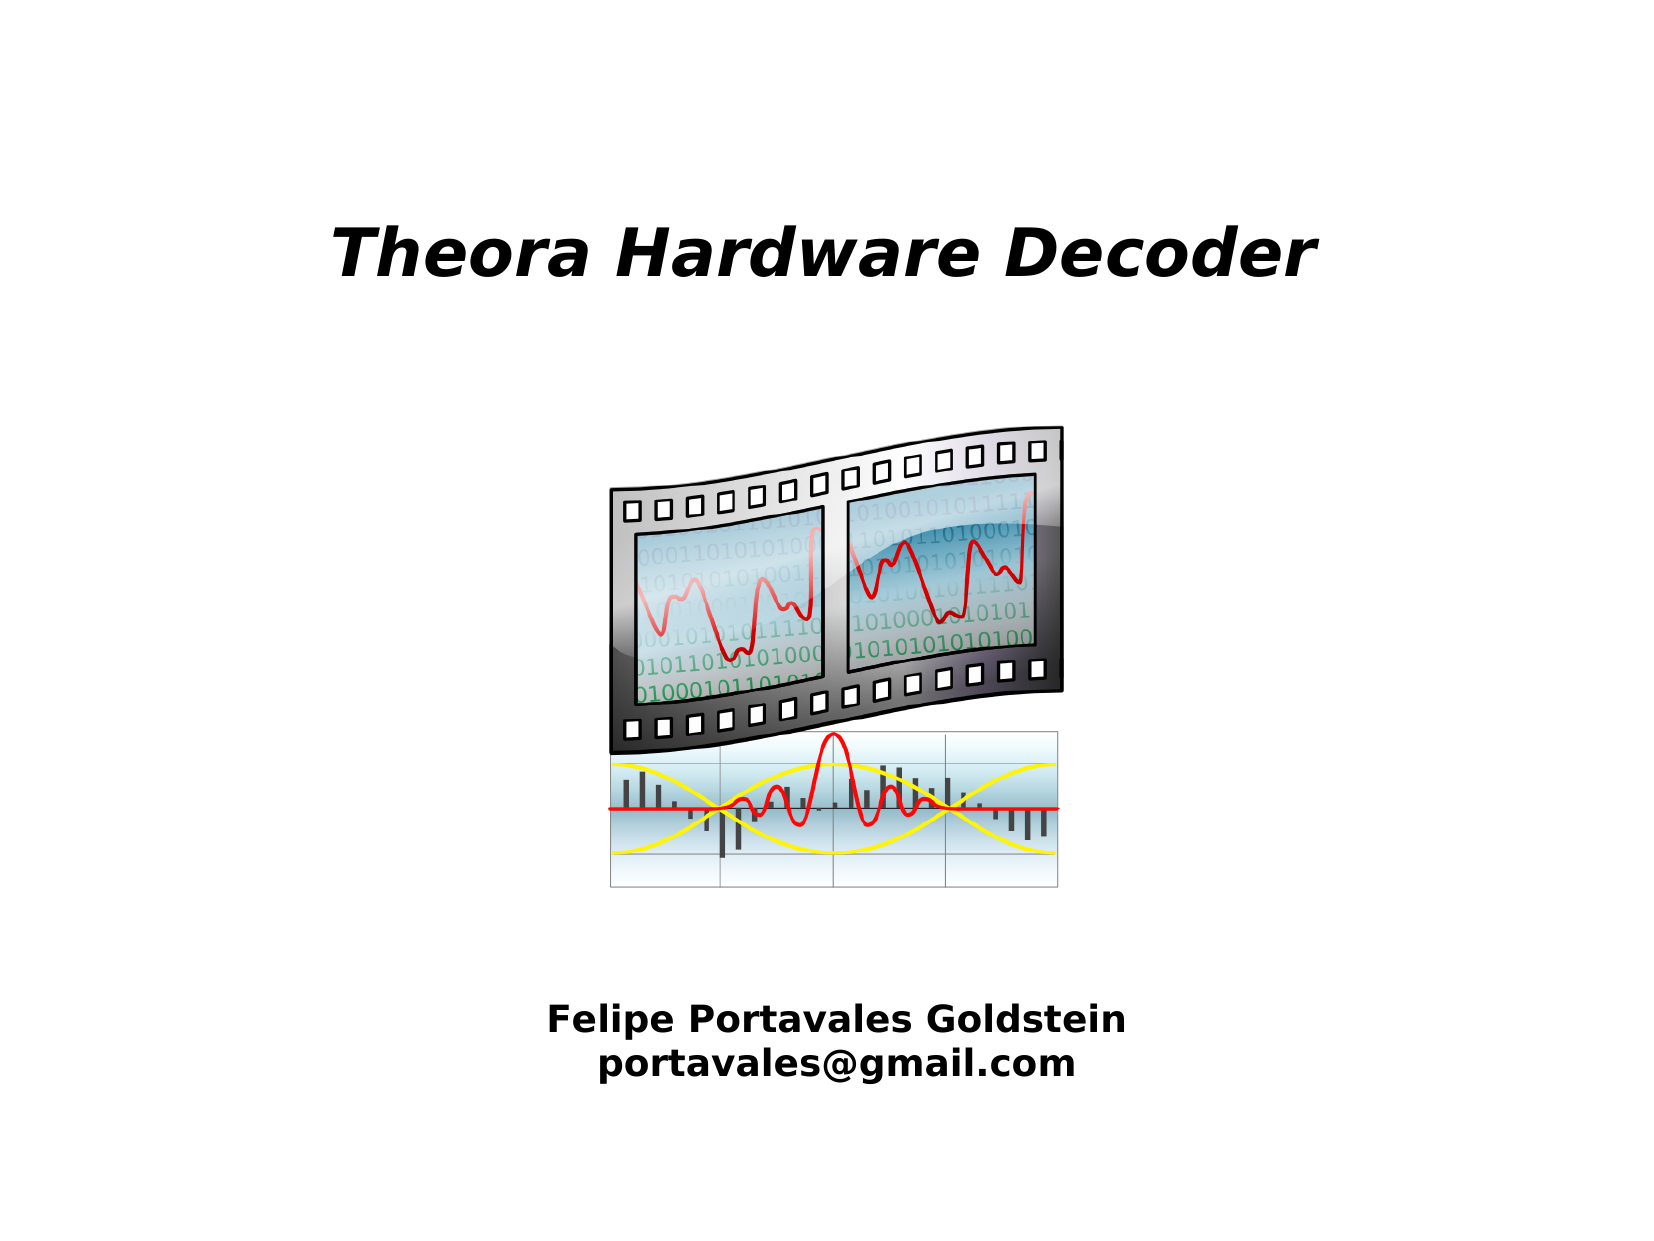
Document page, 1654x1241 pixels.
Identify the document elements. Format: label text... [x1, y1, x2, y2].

text_box Theora Hardware Decoder [315, 206, 1332, 300]
picture [561, 383, 1123, 939]
text_box Felipe Portavales Goldstein portavales@gmail.com [531, 990, 1143, 1093]
